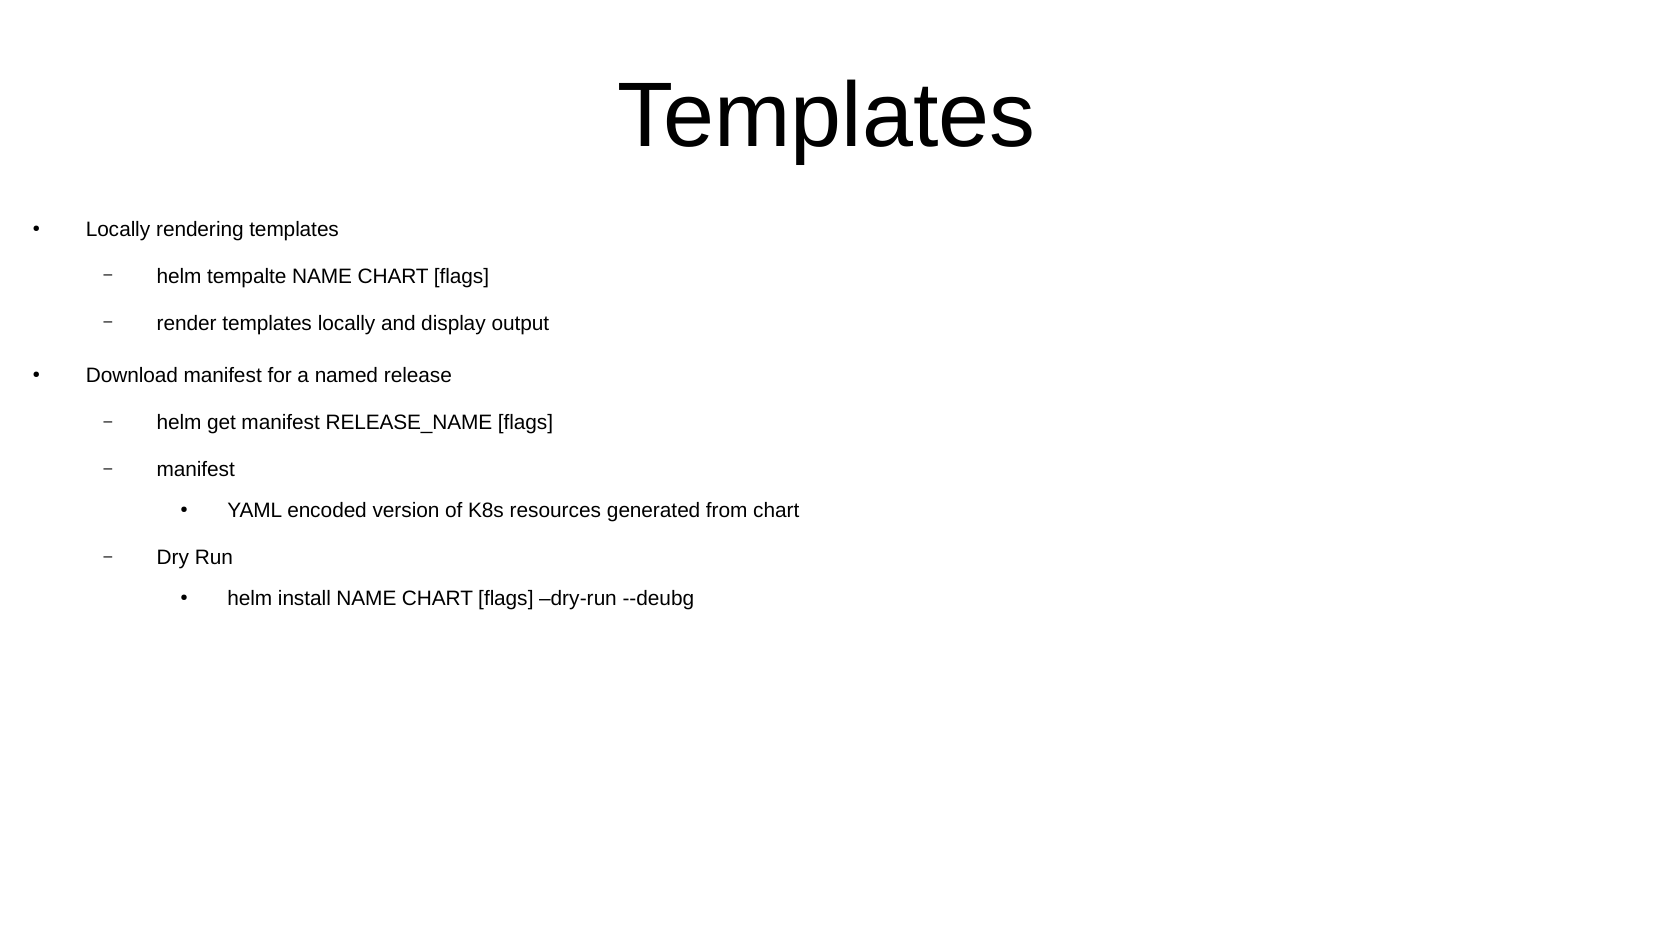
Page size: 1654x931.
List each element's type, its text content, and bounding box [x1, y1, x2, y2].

list Locally rendering templates helm tempalte NAME CHART [flags] render templates locally and display output Download manifest for a named release helm get manifest RELEASE_NAME [flags] manifest YAML encoded version of K8s resources generated from chart Dry Run helm install NAME CHART [flags] –dry-run --deubg [15, 217, 1571, 916]
title Templates [82, 37, 1571, 193]
